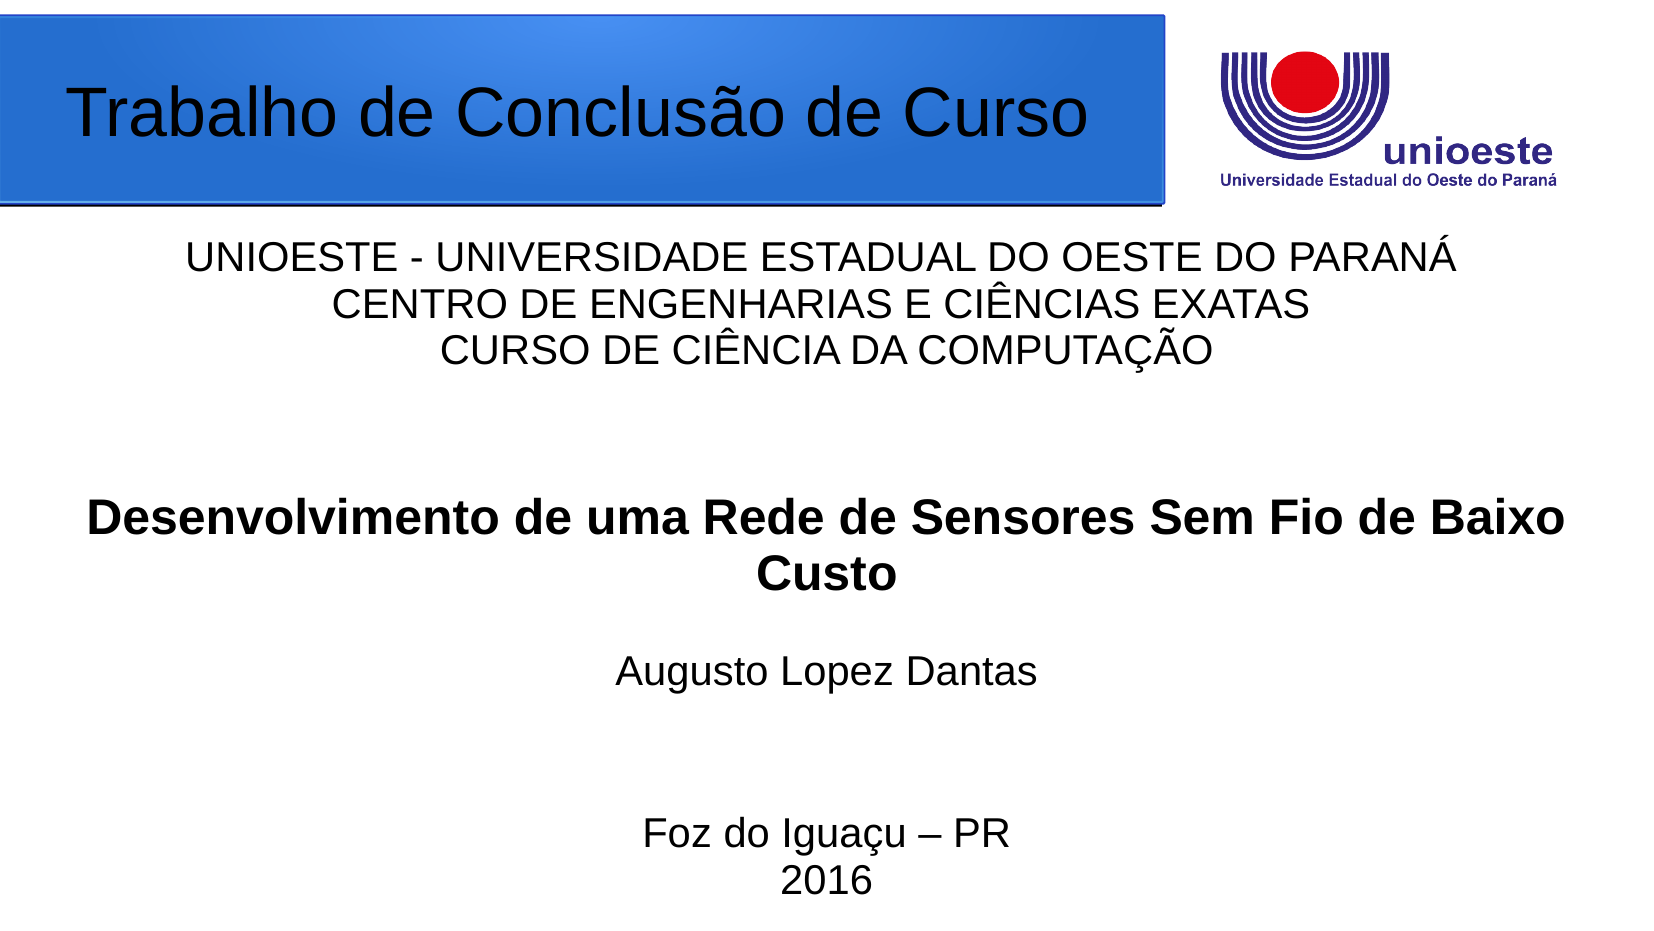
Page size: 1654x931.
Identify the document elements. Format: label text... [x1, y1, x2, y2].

picture [1169, 19, 1601, 201]
subtitle UNIOESTE - UNIVERSIDADE ESTADUAL DO OESTE DO PARANÁ CENTRO DE ENGENHARIAS E CIÊNCIAS EXATAS CURSO DE CIÊNCIA DA COMPUTAÇÃO Desenvolvimento de uma Rede de Sensores Sem Fio de Baixo Custo Augusto Lopez Dantas Foz do Iguaçu – PR 2016 [82, 85, 1571, 904]
title Trabalho de Conclusão de Curso [64, 42, 1117, 183]
